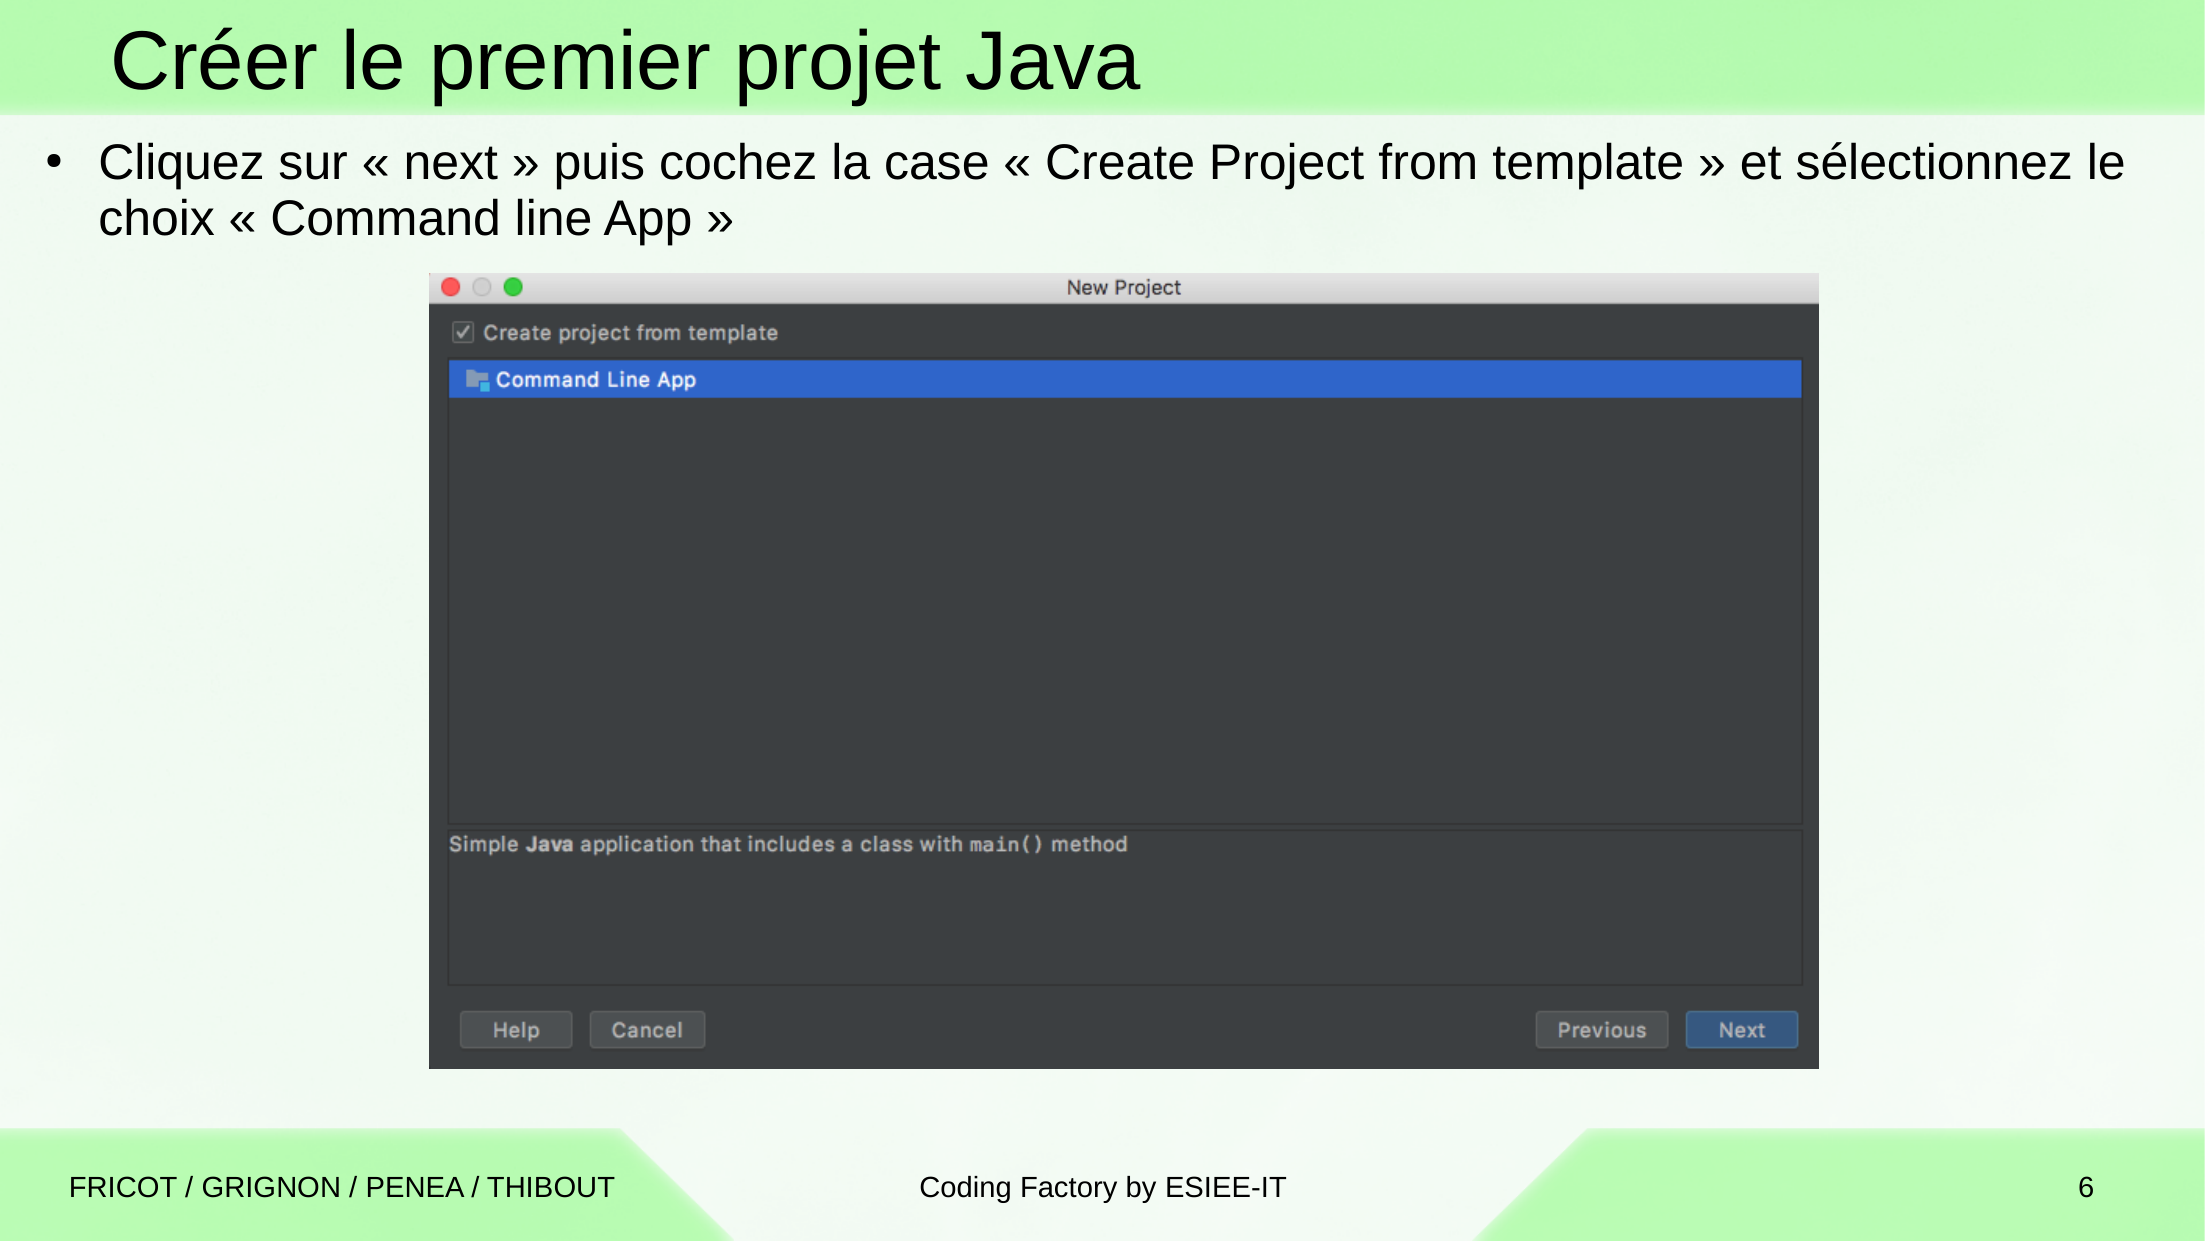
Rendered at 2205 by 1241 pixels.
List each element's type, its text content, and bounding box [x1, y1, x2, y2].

picture [0, 0, 2205, 1241]
list Cliquez sur « next » puis cochez la case « Create Project from template » et sélectionnez le choix « Command line App » [27, 205, 2185, 930]
title Créer le premier projet Java [110, 49, 2095, 205]
